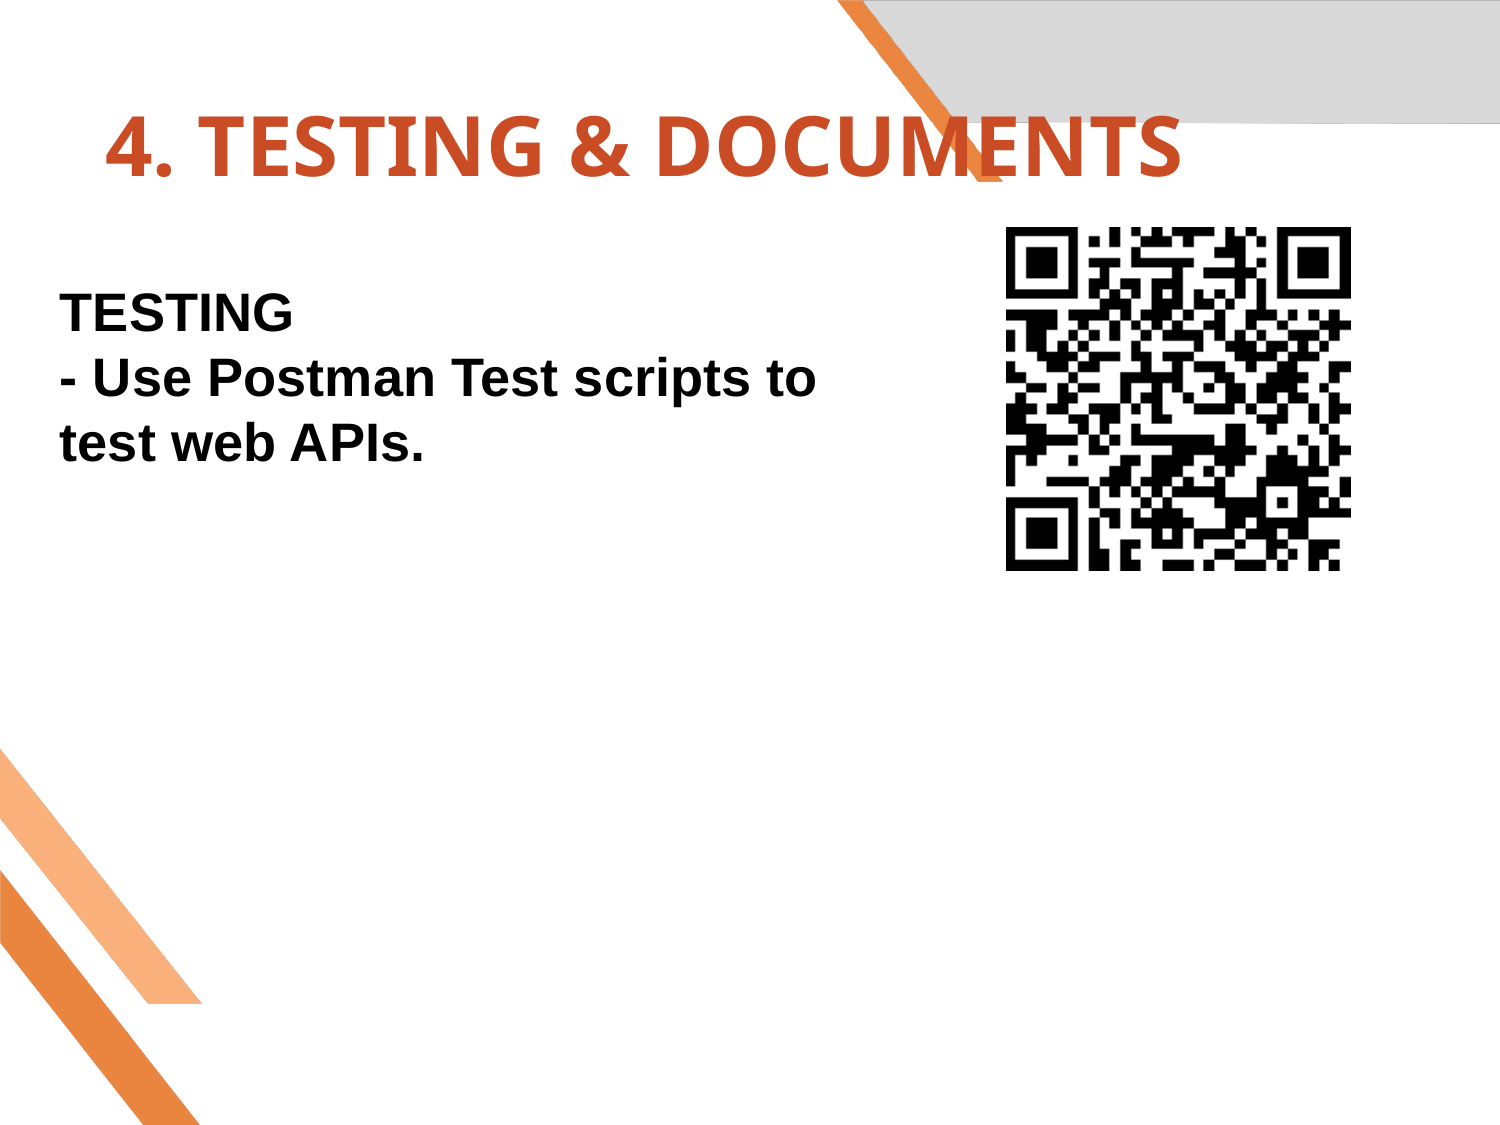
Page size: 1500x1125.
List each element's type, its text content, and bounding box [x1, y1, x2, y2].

picture [1006, 227, 1351, 571]
text_box 4. TESTING & DOCUMENTS [74, 77, 1500, 209]
text_box TESTING - Use Postman Test scripts to test web APIs. [44, 269, 870, 1005]
picture [837, 0, 1500, 77]
picture [0, 745, 200, 1125]
